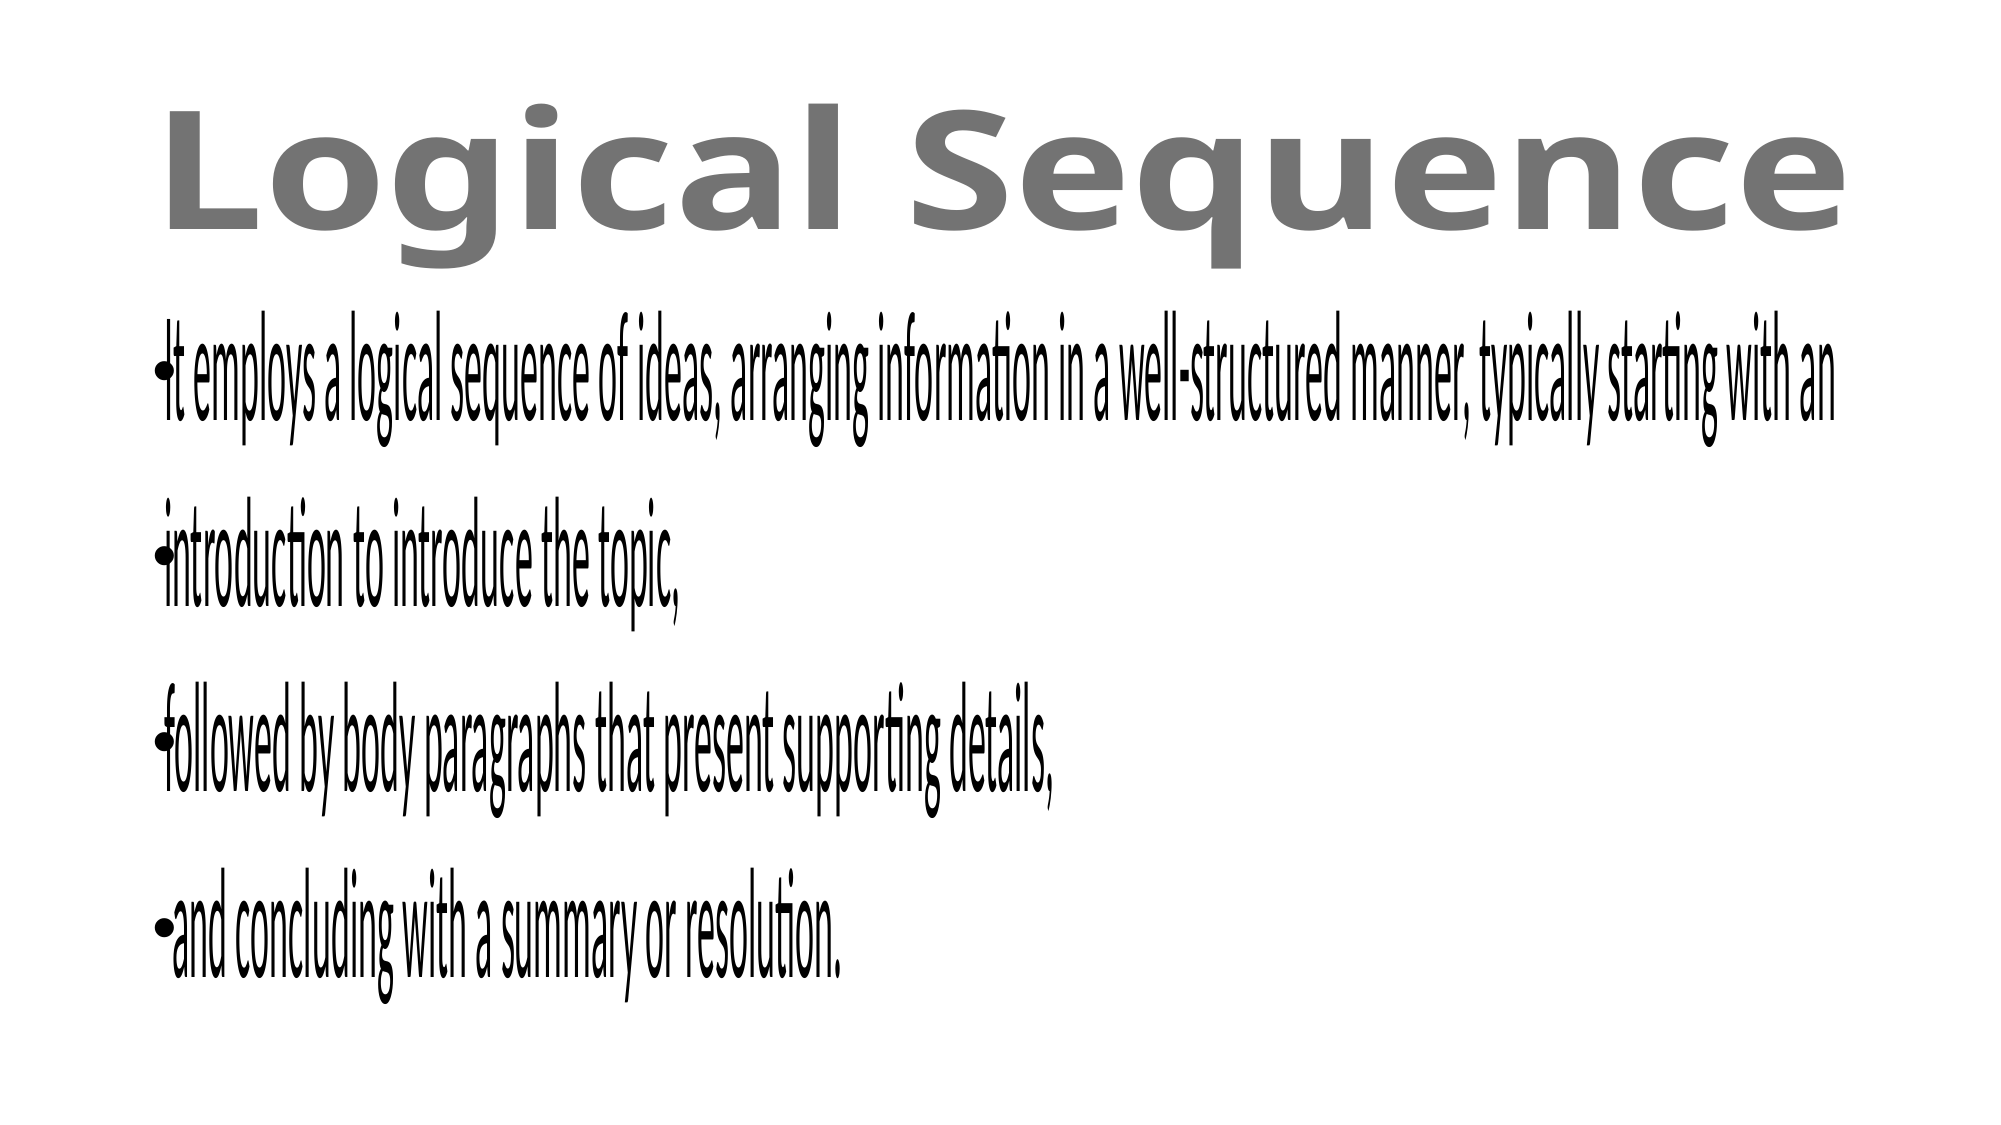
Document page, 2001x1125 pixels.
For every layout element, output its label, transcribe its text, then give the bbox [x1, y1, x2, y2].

list It employs a logical sequence of ideas, arranging information in a well-structured manner, typically starting with an introduction to introduce the topic, followed by body paragraphs that present supporting details, and concluding with a summary or resolution. [137, 299, 1863, 1014]
title Logical Sequence [137, 59, 1863, 278]
